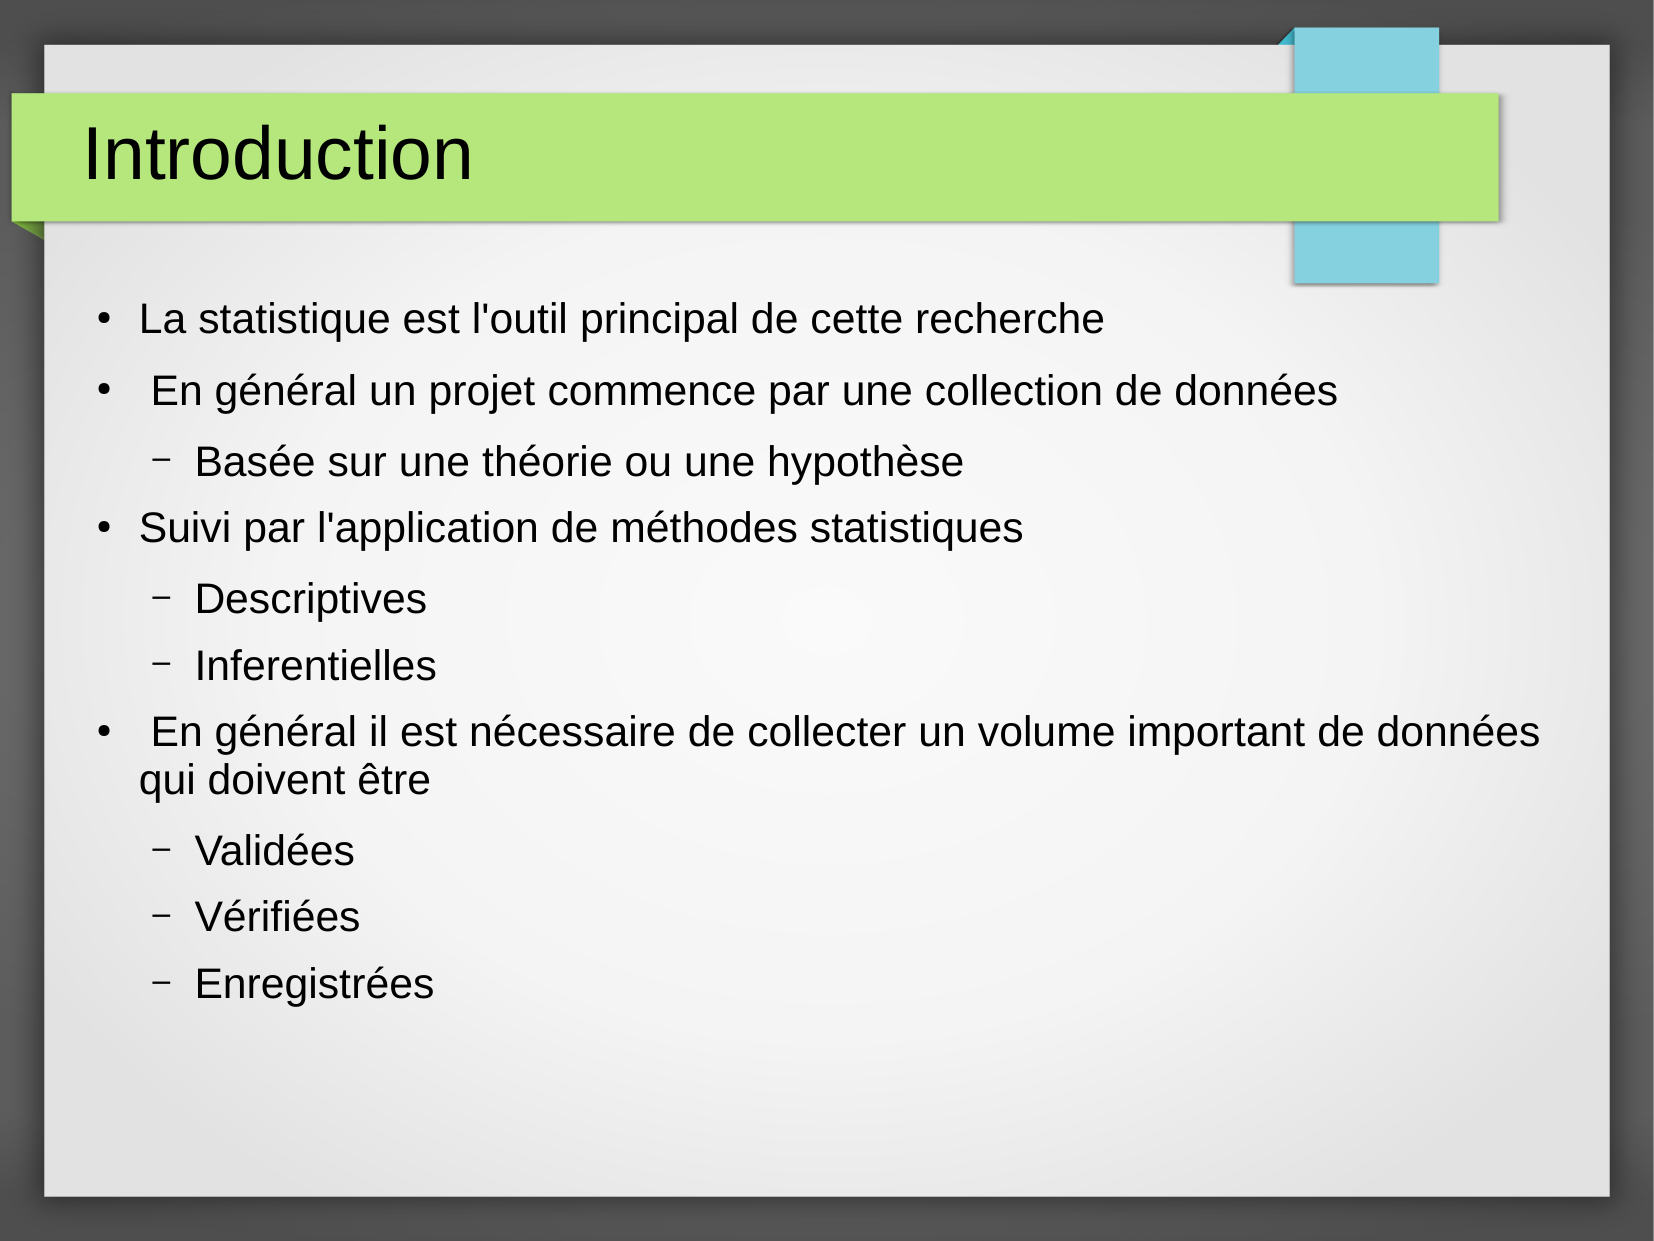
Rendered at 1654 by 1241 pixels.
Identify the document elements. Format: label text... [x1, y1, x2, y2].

title Introduction [82, 94, 1264, 213]
picture [0, 0, 1654, 1241]
list La statistique est l'outil principal de cette recherche En général un projet commence par une collection de données Basée sur une théorie ou une hypothèse Suivi par l'application de méthodes statistiques Descriptives Inferentielles En général il est nécessaire de collecter un volume important de données qui doivent être Validées Vérifiées Enregistrées [82, 295, 1571, 1015]
